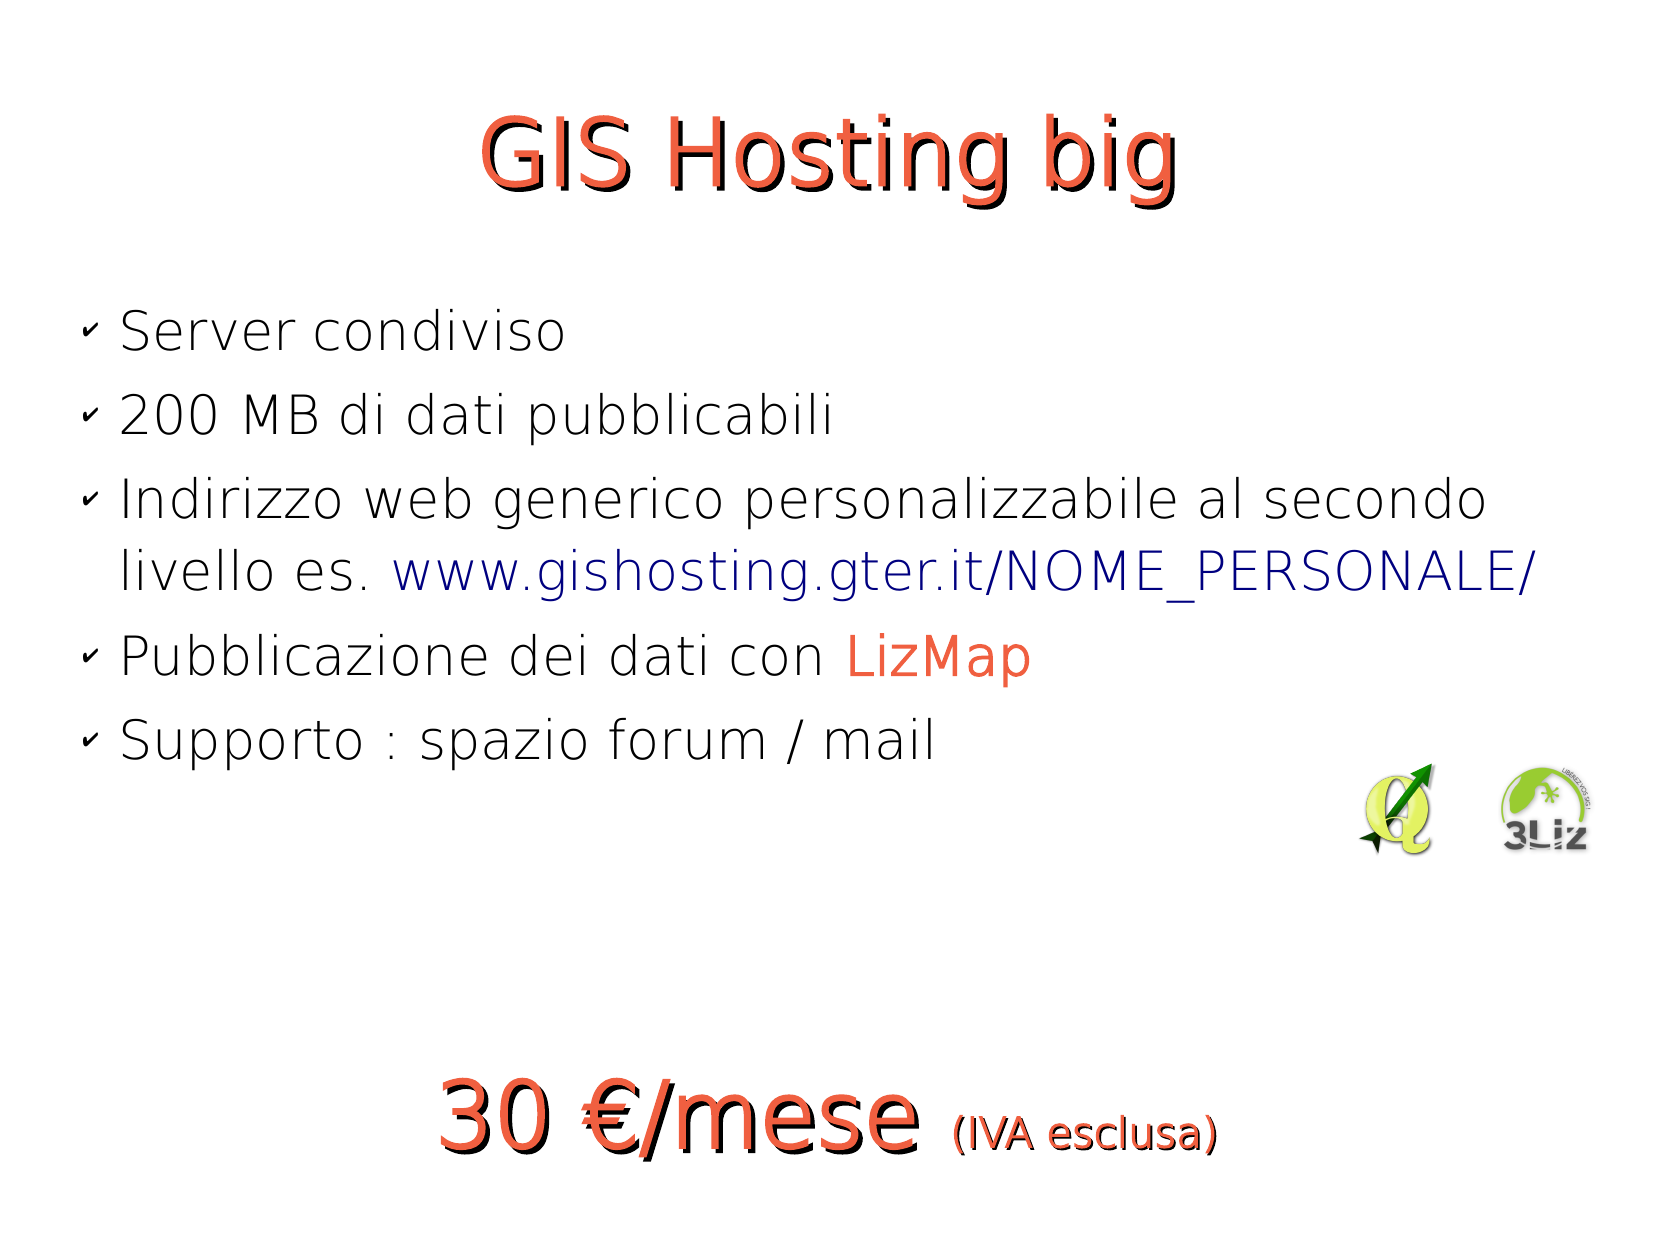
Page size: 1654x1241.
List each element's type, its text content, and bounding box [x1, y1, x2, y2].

subtitle Server condiviso 200 MB di dati pubblicabili Indirizzo web generico personalizzabile al secondo livello es. www.gishosting.gter.it/NOME_PERSONALE/ Pubblicazione dei dati con LizMap Supporto : spazio forum / mail [82, 290, 1571, 1010]
picture [1498, 761, 1595, 858]
title GIS Hosting big [82, 49, 1571, 257]
title 30 €/mese (IVA esclusa) [82, 1012, 1571, 1220]
picture [1351, 761, 1447, 858]
